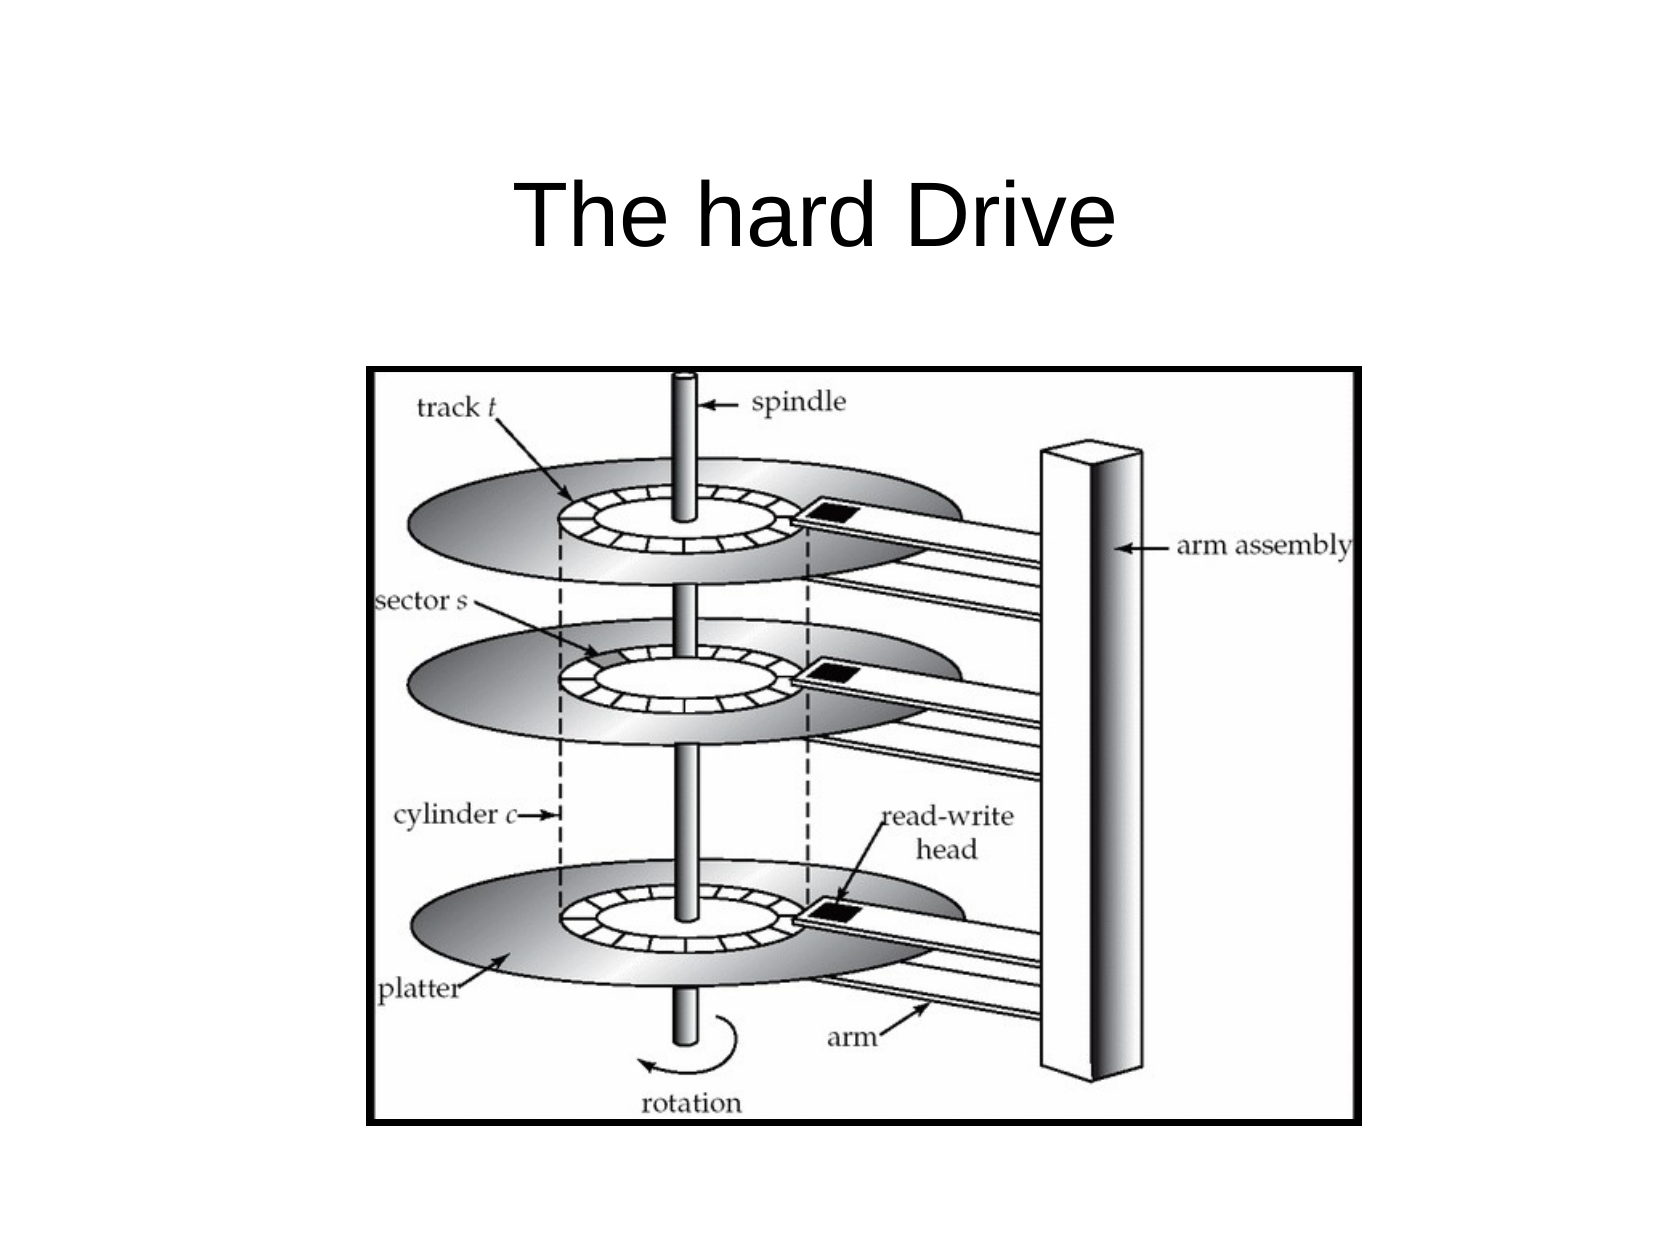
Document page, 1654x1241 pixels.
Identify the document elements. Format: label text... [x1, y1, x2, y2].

title The hard Drive [168, 17, 1463, 273]
picture [372, 372, 1356, 1120]
